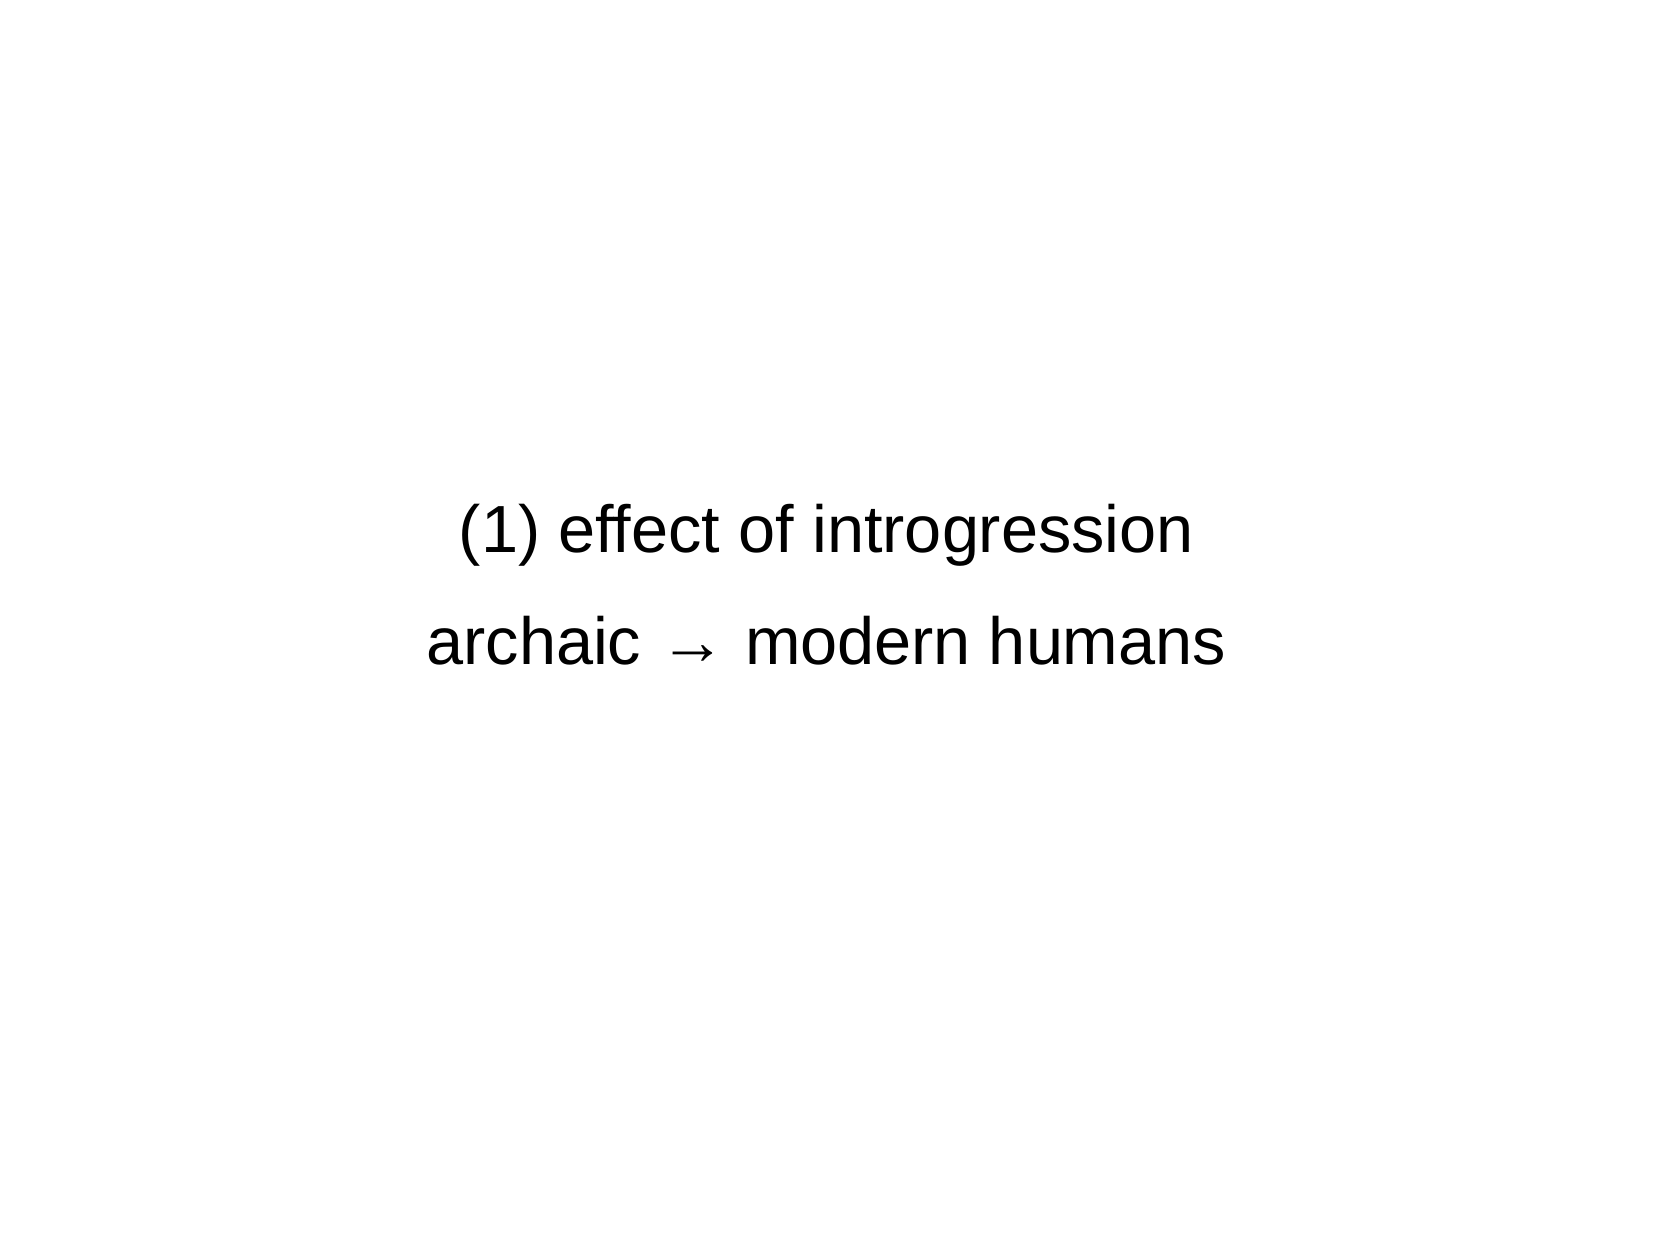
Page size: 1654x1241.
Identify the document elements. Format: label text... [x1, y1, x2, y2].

subtitle (1) effect of introgression archaic → modern humans [82, 49, 1571, 1010]
